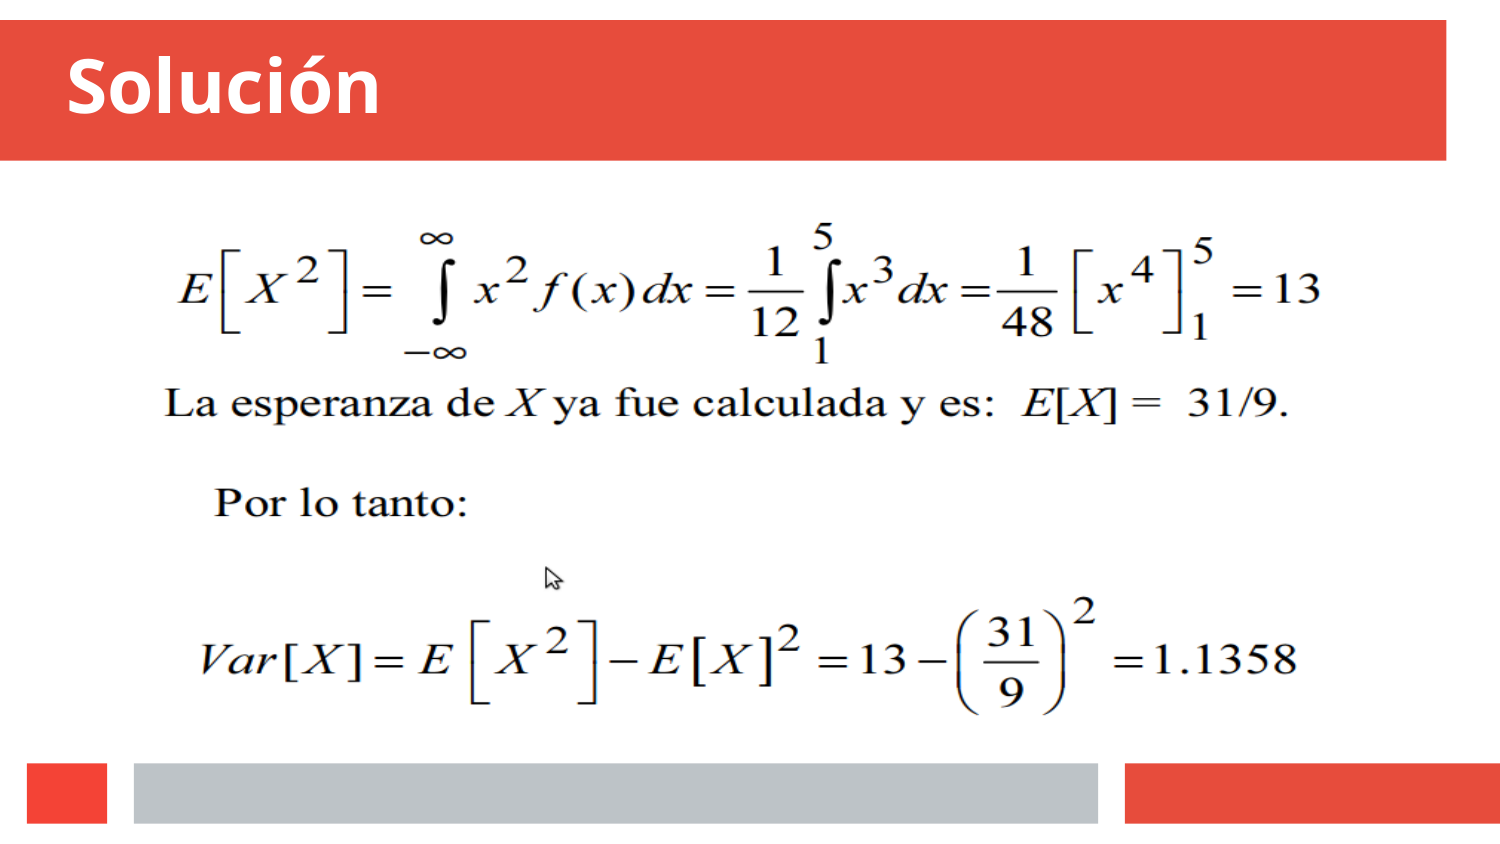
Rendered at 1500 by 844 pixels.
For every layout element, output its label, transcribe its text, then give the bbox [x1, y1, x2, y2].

picture [146, 161, 1337, 751]
title Solución [53, 40, 1447, 141]
